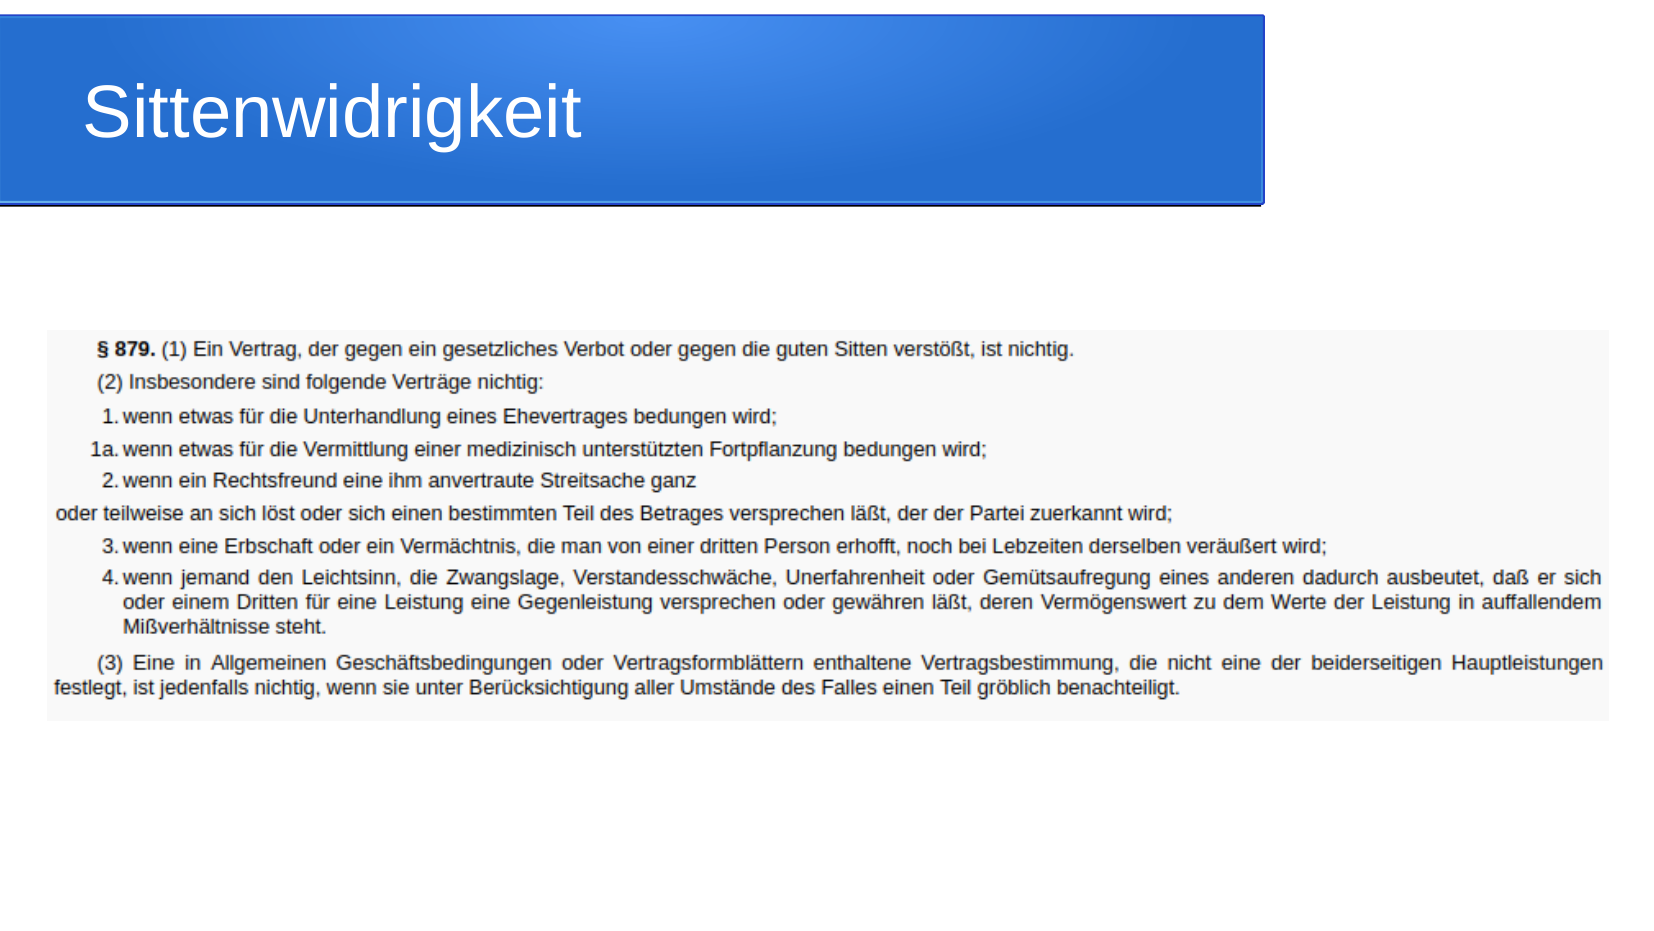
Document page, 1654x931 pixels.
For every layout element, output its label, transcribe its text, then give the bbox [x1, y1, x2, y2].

title Sittenwidrigkeit [82, 35, 1235, 189]
picture [47, 330, 1609, 721]
